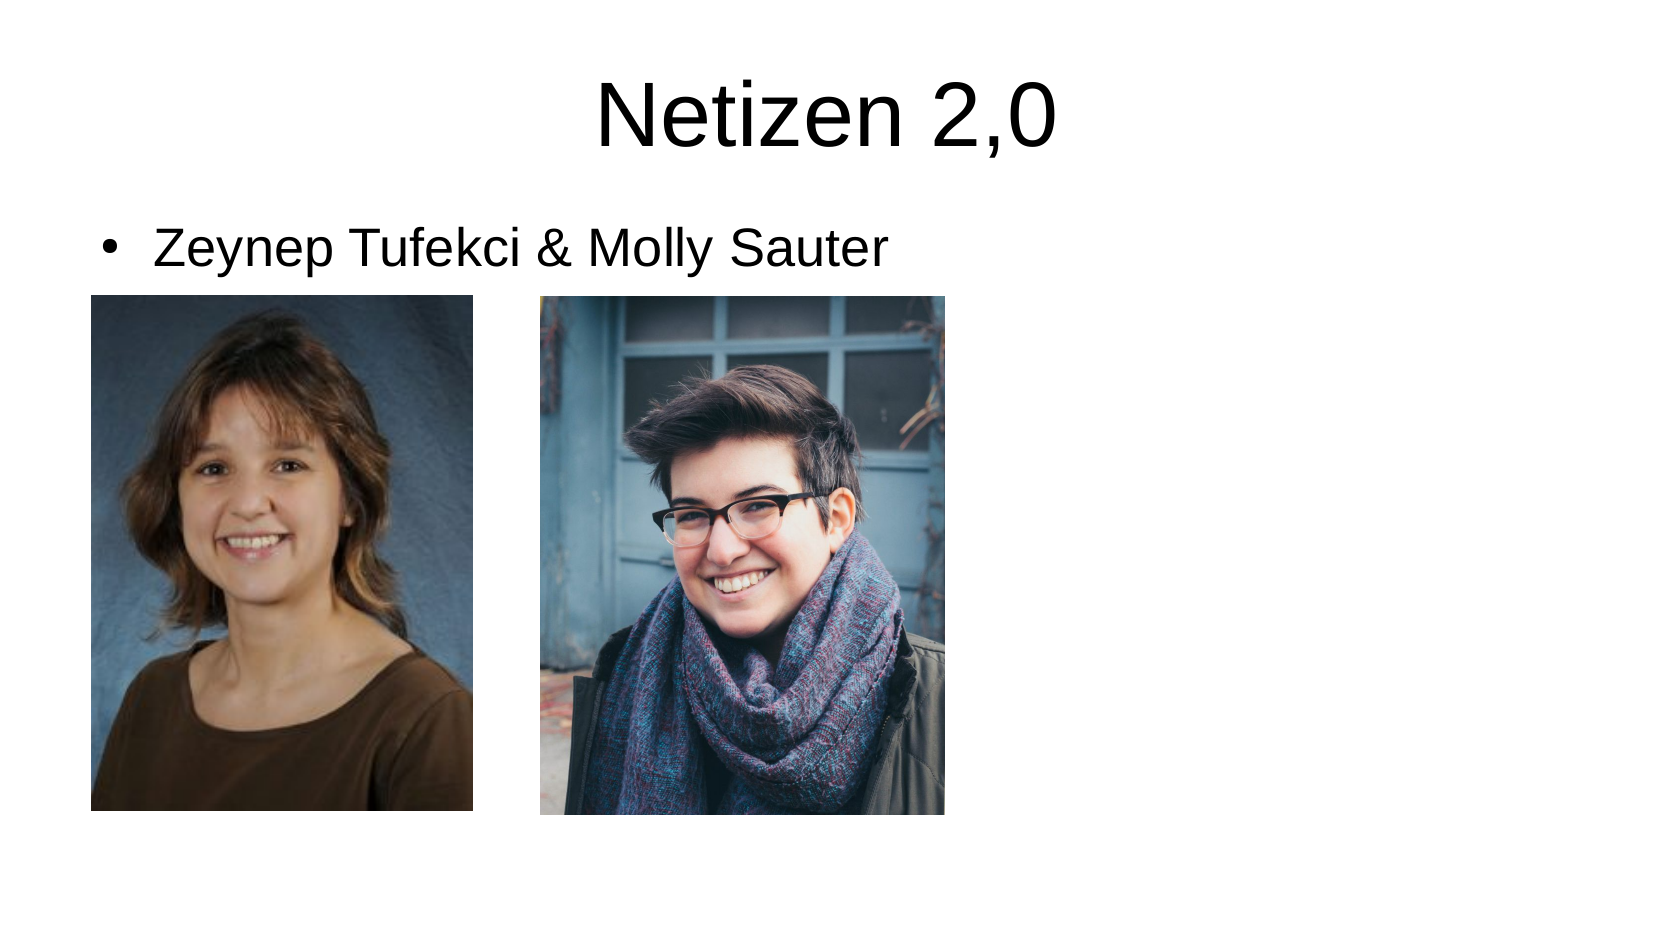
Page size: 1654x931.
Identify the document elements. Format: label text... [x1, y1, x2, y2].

picture [540, 296, 945, 815]
picture [91, 295, 473, 811]
list Zeynep Tufekci & Molly Sauter [82, 217, 911, 658]
title Netizen 2,0 [82, 37, 1571, 193]
